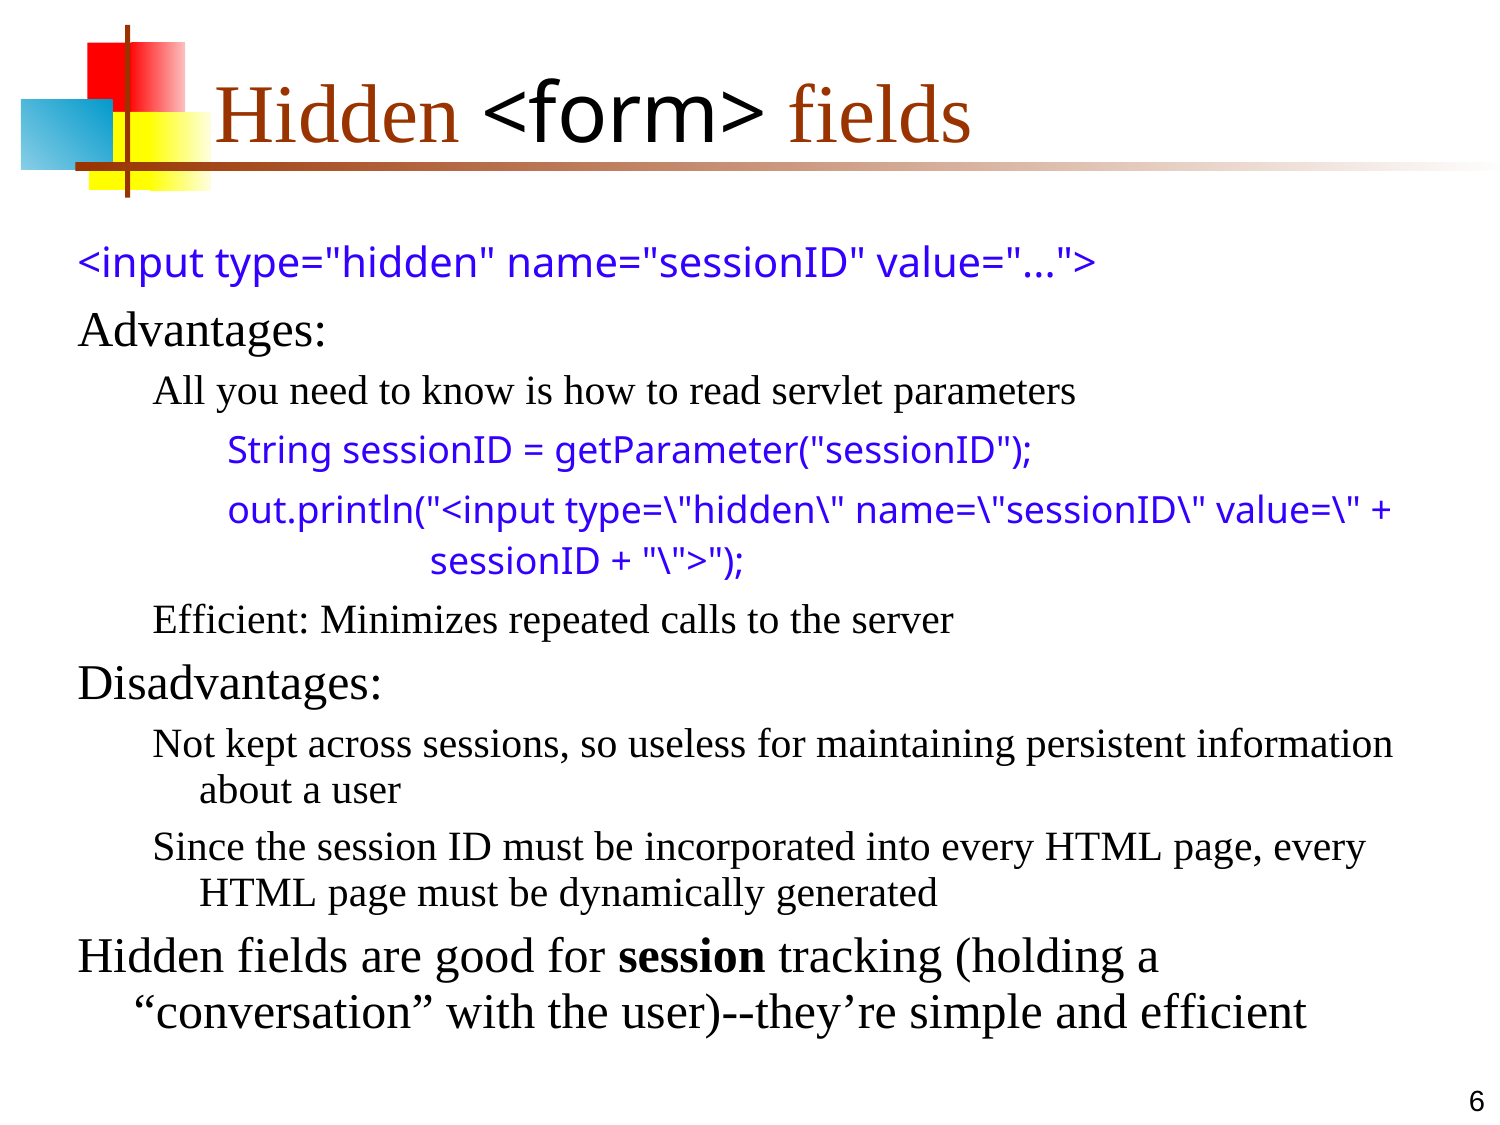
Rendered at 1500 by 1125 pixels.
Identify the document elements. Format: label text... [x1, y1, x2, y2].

list <input type="hidden" name="sessionID" value="..."> Advantages: All you need to know is how to read servlet parameters String sessionID = getParameter("sessionID"); out.println("<input type=\"hidden\" name=\"sessionID\" value=\" + sessionID + "\">"); Efficient: Minimizes repeated calls to the server Disadvantages: Not kept across sessions, so useless for maintaining persistent information about a user Since the session ID must be incorporated into every HTML page, every HTML page must be dynamically generated Hidden fields are good for session tracking (holding a “conversation” with the user)--they’re simple and efficient [62, 224, 1438, 1109]
title Hidden <form> fields [199, 37, 1479, 175]
